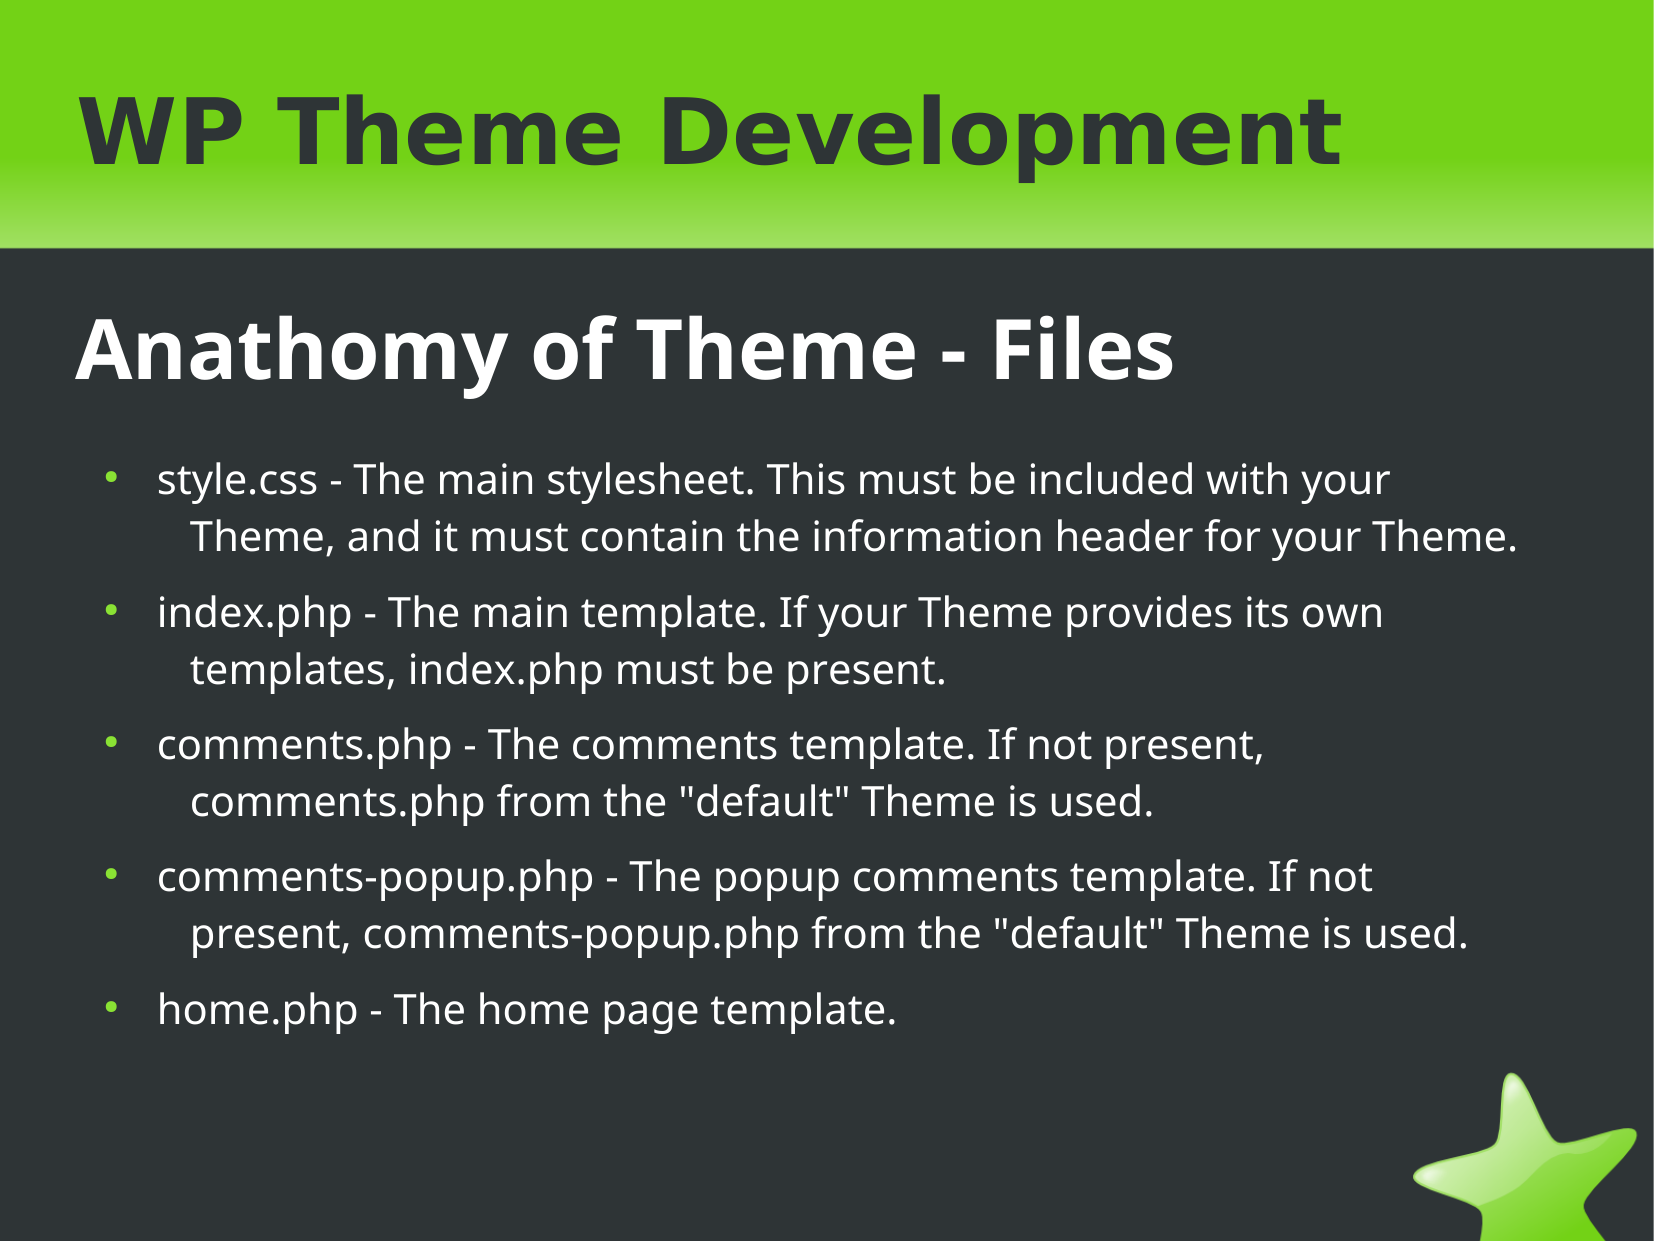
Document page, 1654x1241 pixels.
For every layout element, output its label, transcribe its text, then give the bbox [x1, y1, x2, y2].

title WP Theme Development [76, 29, 1565, 237]
picture [0, 0, 1654, 1241]
list style.css - The main stylesheet. This must be included with your Theme, and it must contain the information header for your Theme. index.php - The main template. If your Theme provides its own templates, index.php must be present. comments.php - The comments template. If not present, comments.php from the "default" Theme is used. comments-popup.php - The popup comments template. If not present, comments-popup.php from the "default" Theme is used. home.php - The home page template. [75, 450, 1530, 1163]
list Anathomy of Theme - Files [75, 290, 1572, 413]
